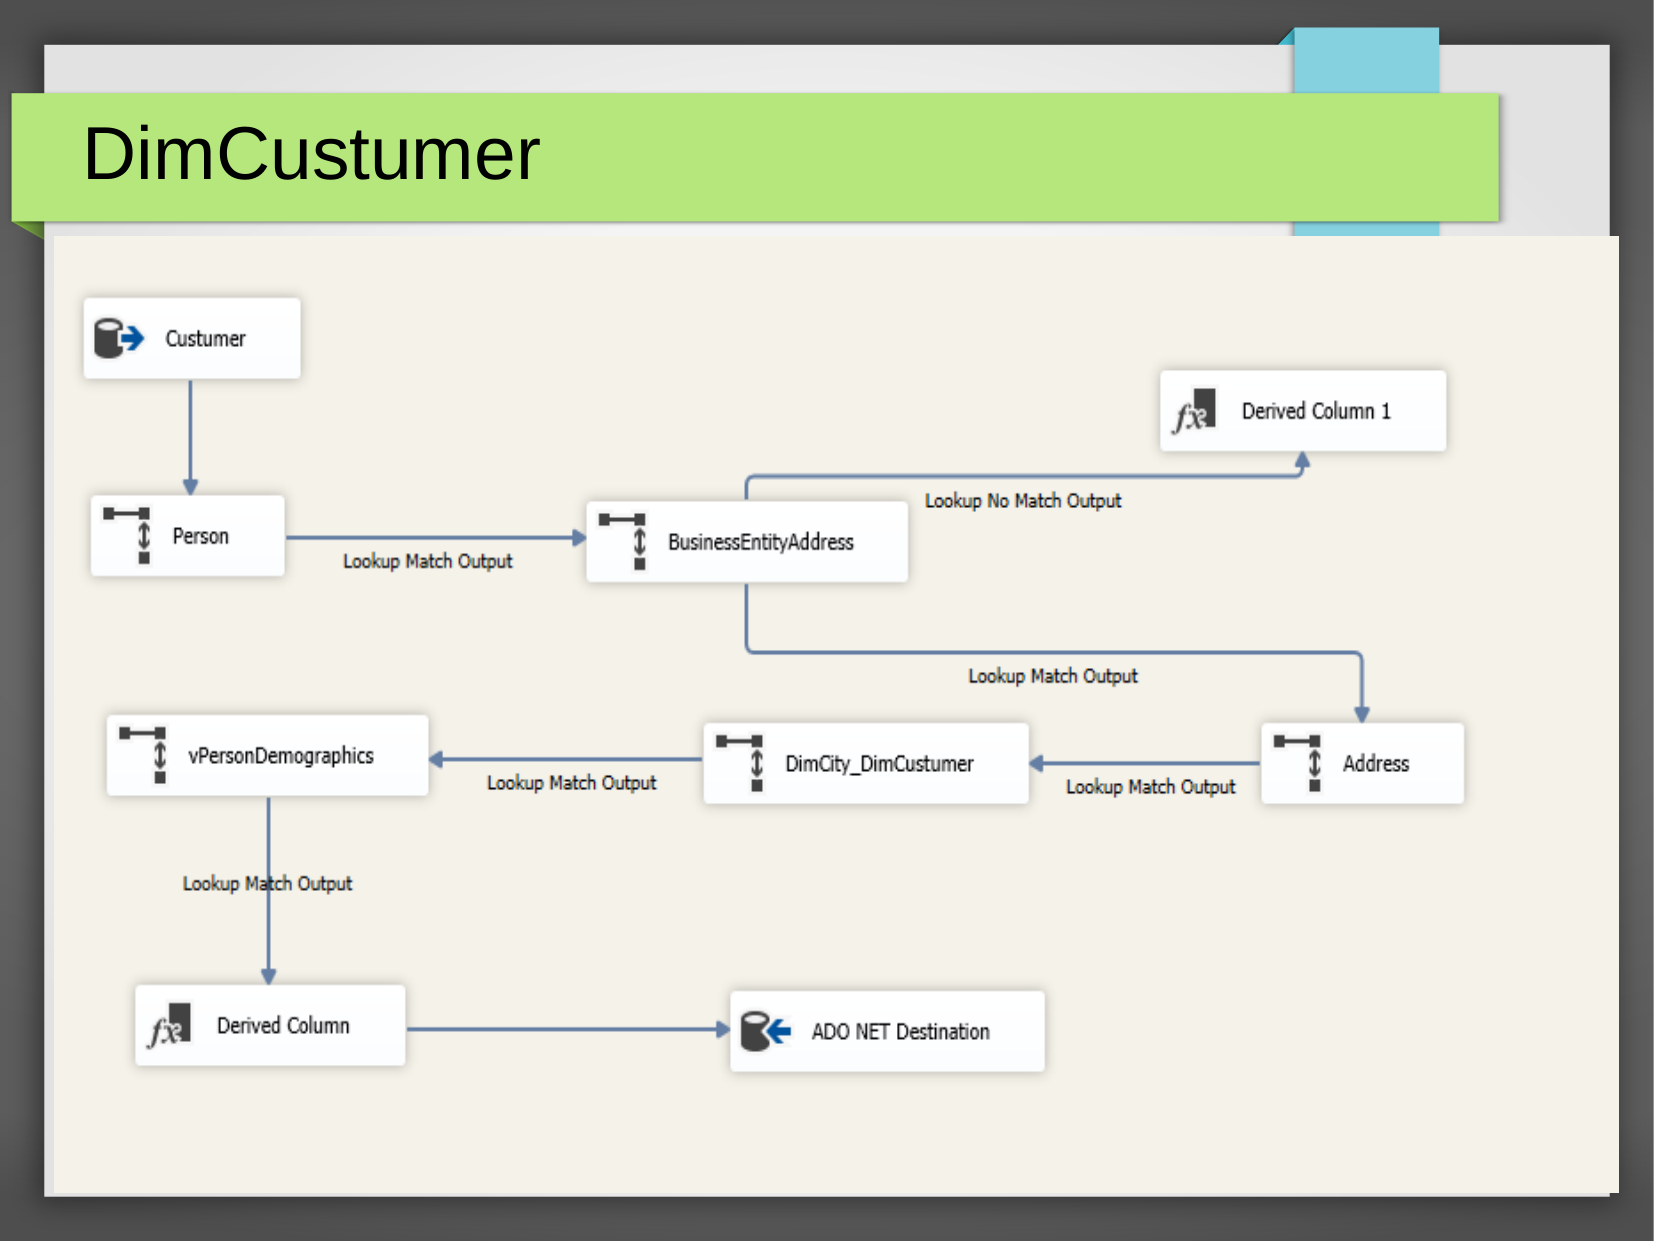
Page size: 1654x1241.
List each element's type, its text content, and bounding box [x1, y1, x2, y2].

picture [0, 0, 1654, 1241]
title DimCustumer [82, 94, 1264, 213]
